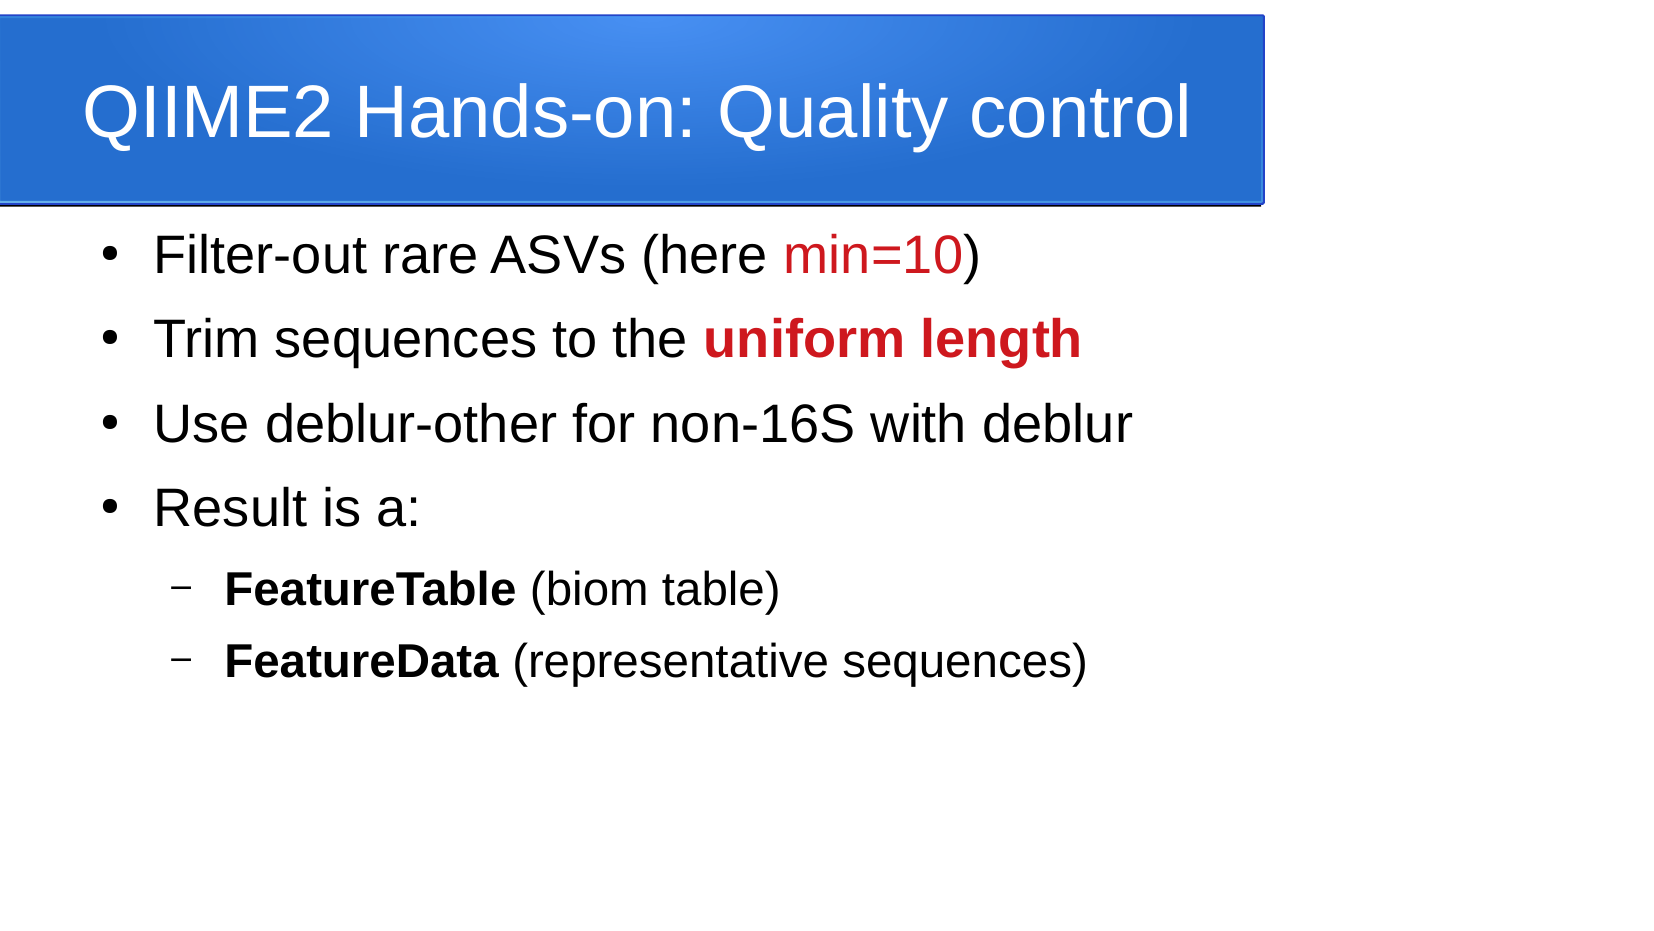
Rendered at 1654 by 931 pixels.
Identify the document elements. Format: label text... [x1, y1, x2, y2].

title QIIME2 Hands-on: Quality control [82, 35, 1235, 189]
list Filter-out rare ASVs (here min=10) Trim sequences to the uniform length Use deblur-other for non-16S with deblur Result is a: FeatureTable (biom table) FeatureData (representative sequences) [82, 224, 1571, 886]
